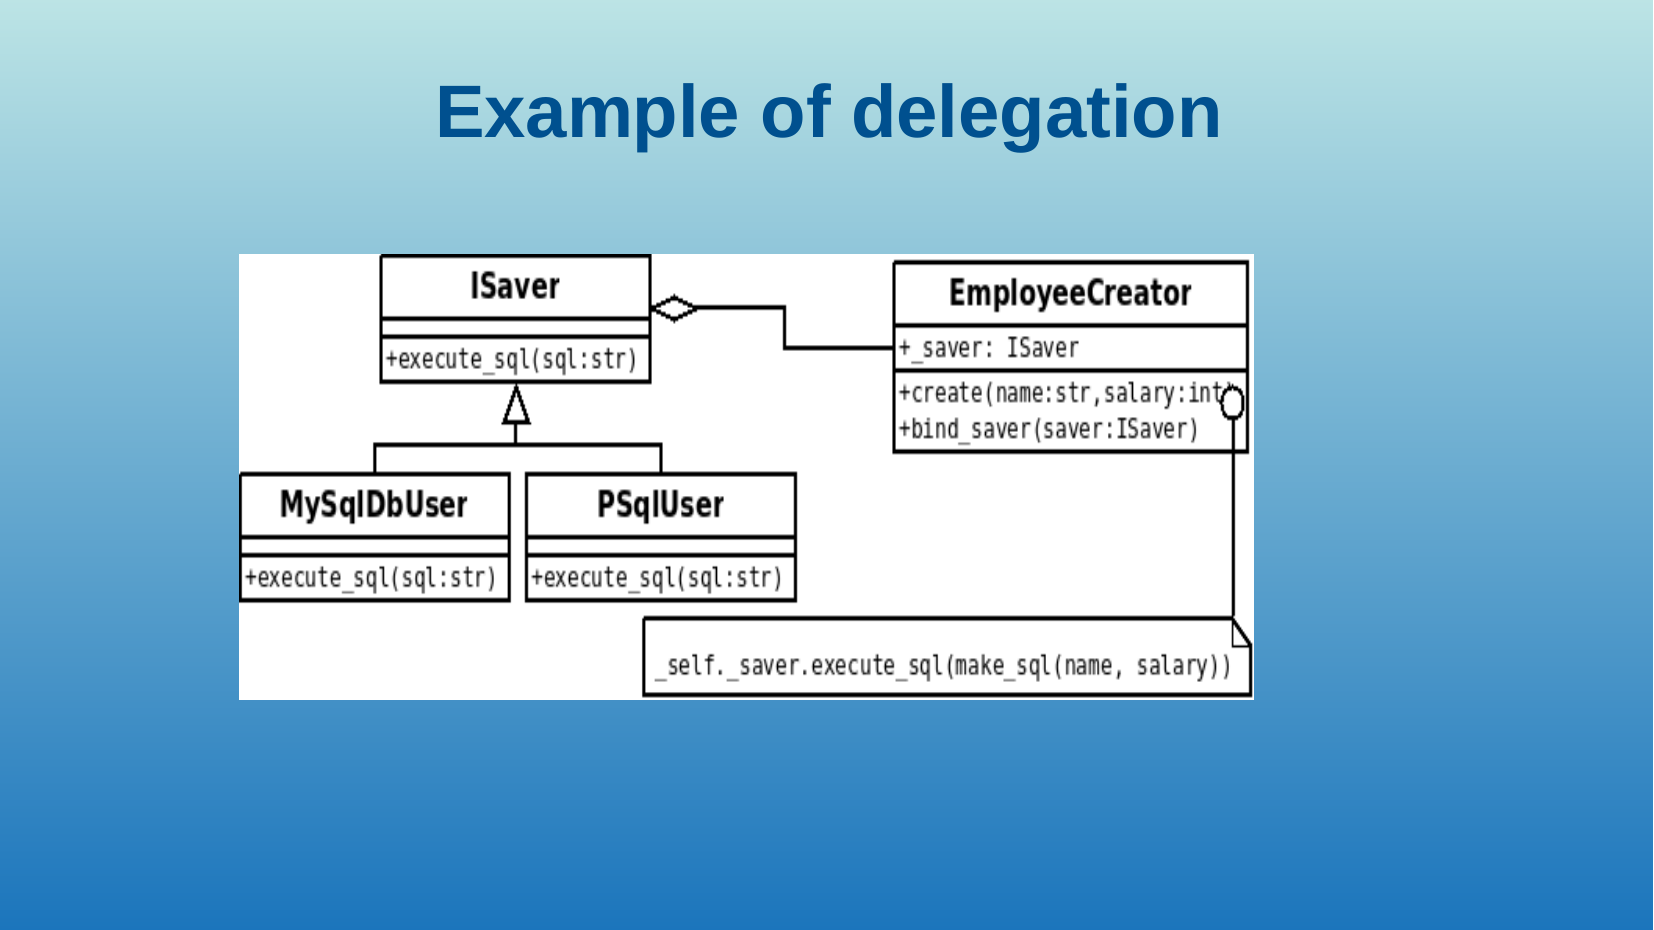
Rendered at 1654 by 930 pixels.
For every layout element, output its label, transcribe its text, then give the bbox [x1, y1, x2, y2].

picture [239, 254, 1254, 700]
title Example of delegation [82, 35, 1576, 189]
